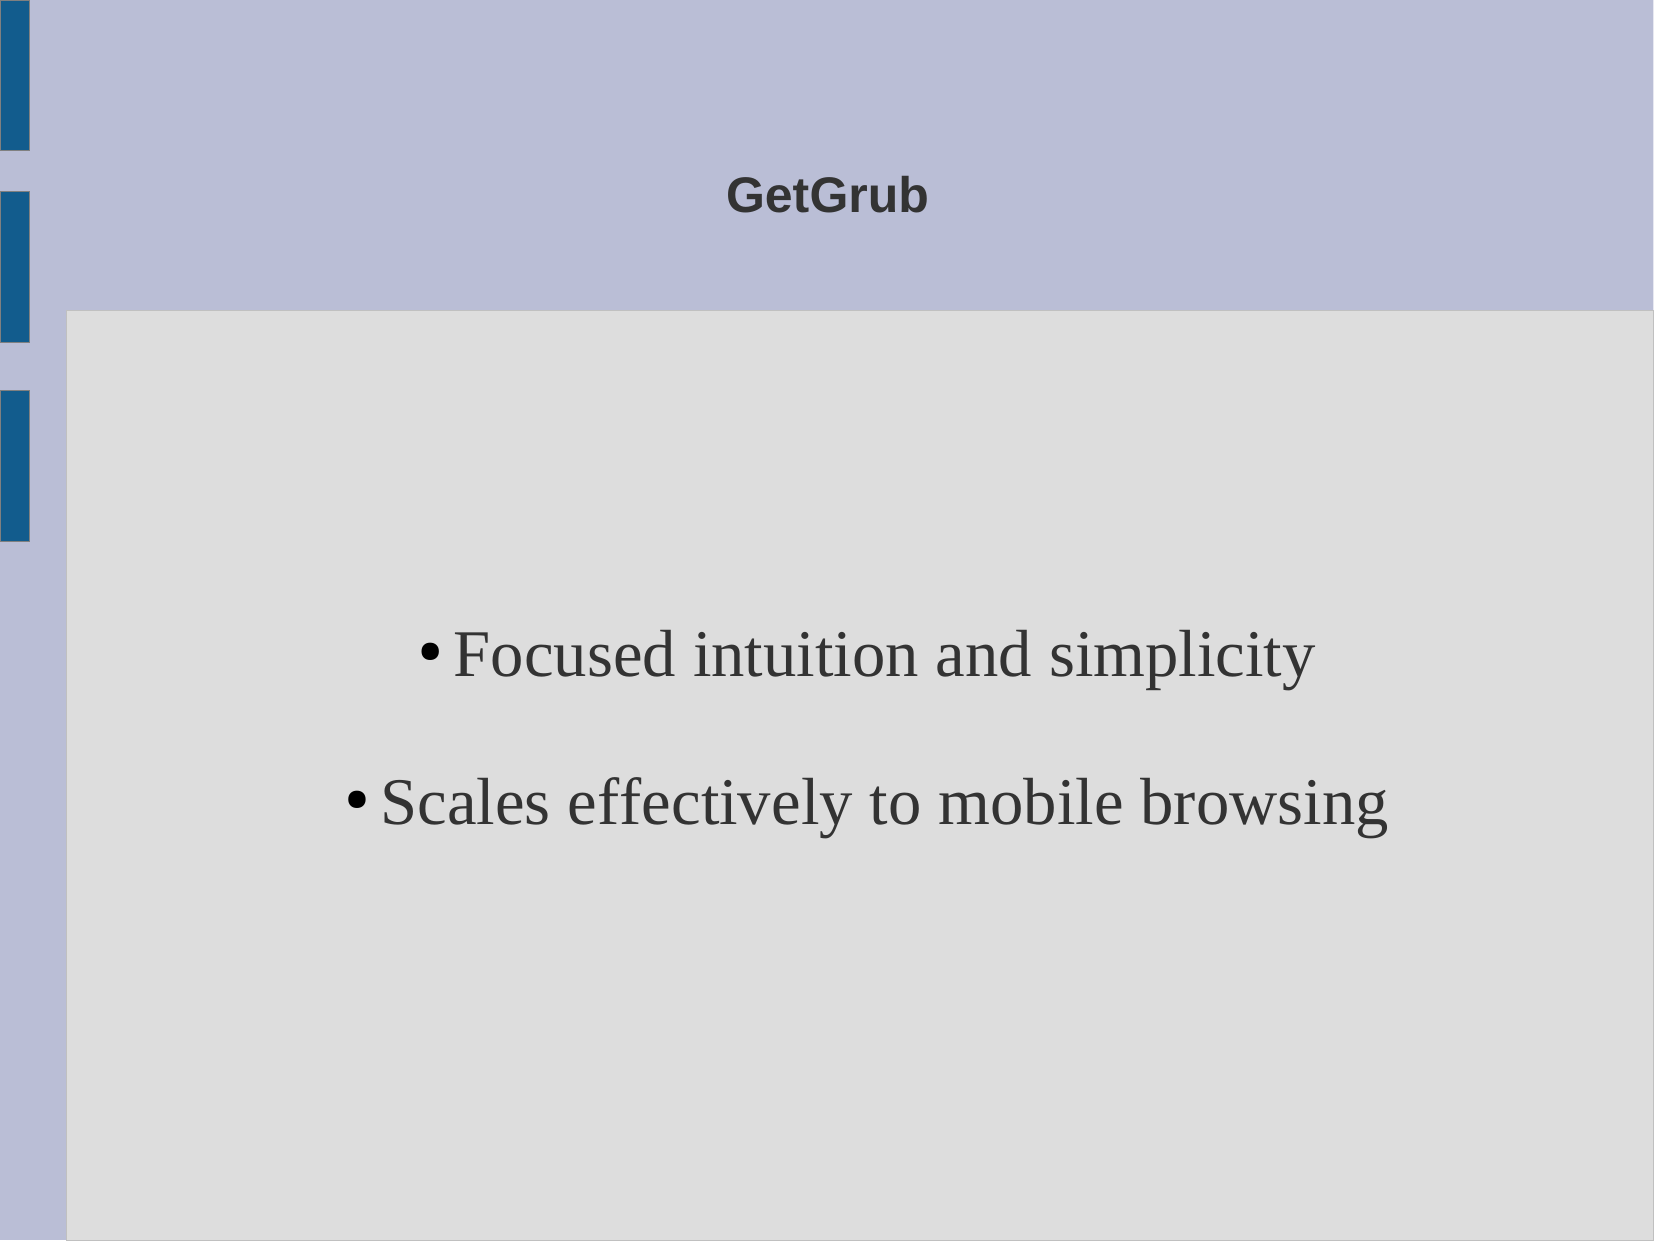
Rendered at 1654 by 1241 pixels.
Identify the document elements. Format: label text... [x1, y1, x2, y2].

title GetGrub [121, 91, 1534, 299]
subtitle Focused intuition and simplicity Scales effectively to mobile browsing [178, 364, 1570, 1147]
